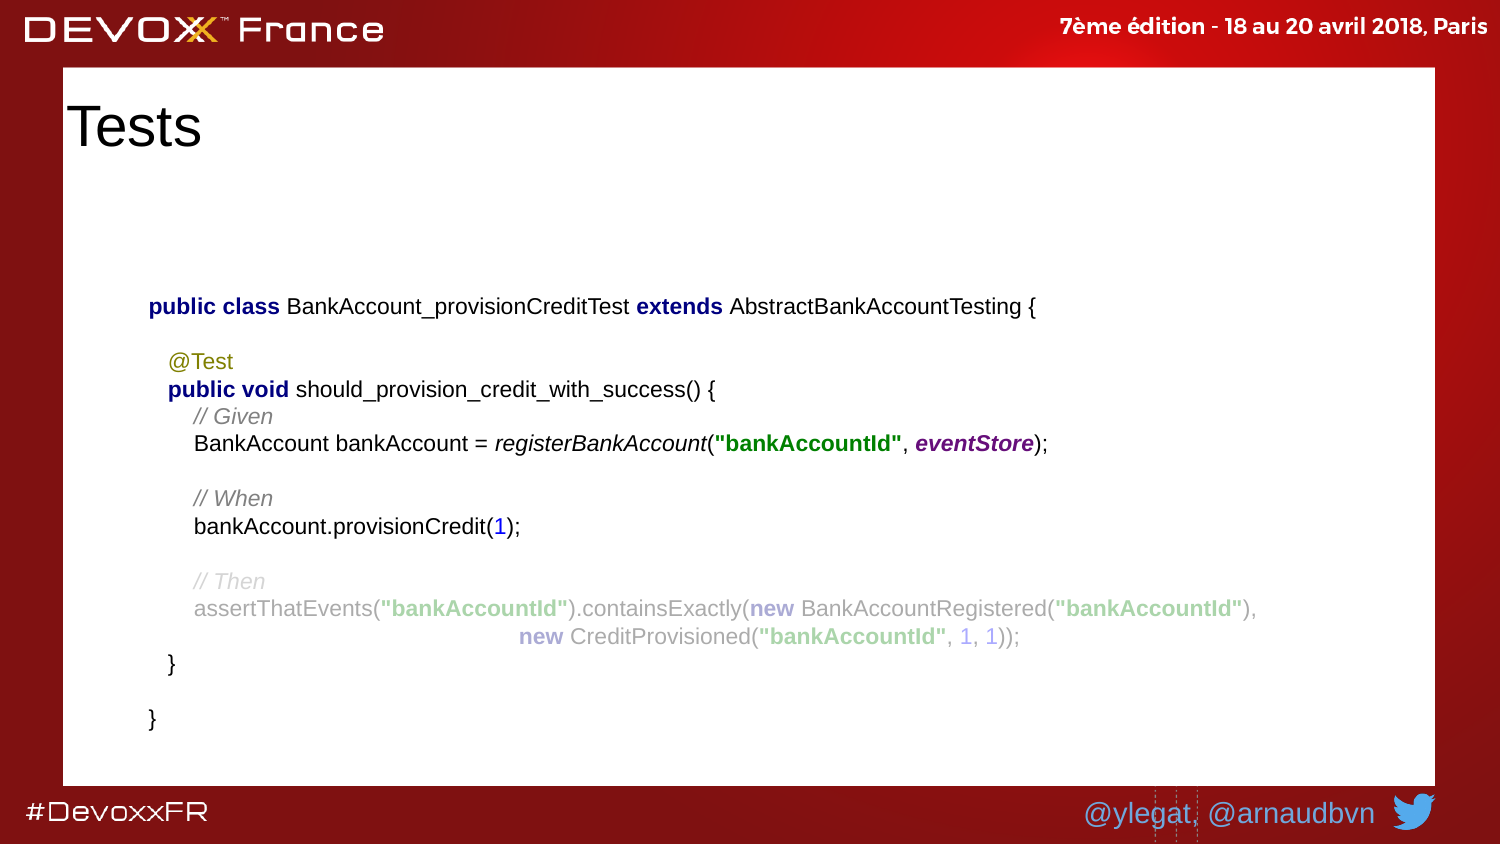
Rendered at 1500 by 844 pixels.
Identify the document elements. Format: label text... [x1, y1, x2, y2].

picture [0, 0, 1500, 844]
title Tests [51, 72, 1449, 167]
text_box @ylegat, @arnaudbvn [1068, 779, 1399, 844]
text_box [178, 544, 1271, 668]
text_box public class BankAccount_provisionCreditTest extends AbstractBankAccountTesting { @Test public void should_provision_credit_with_success() { // Given BankAccount bankAccount = registerBankAccount("bankAccountId", eventStore); // When bankAccount.provisionCredit(1); // Then assertThatEvents("bankAccountId").containsExactly(new BankAccountRegistered("bankAccountId"), new CreditProvisioned("bankAccountId", 1, 1)); } } [133, 227, 1367, 761]
